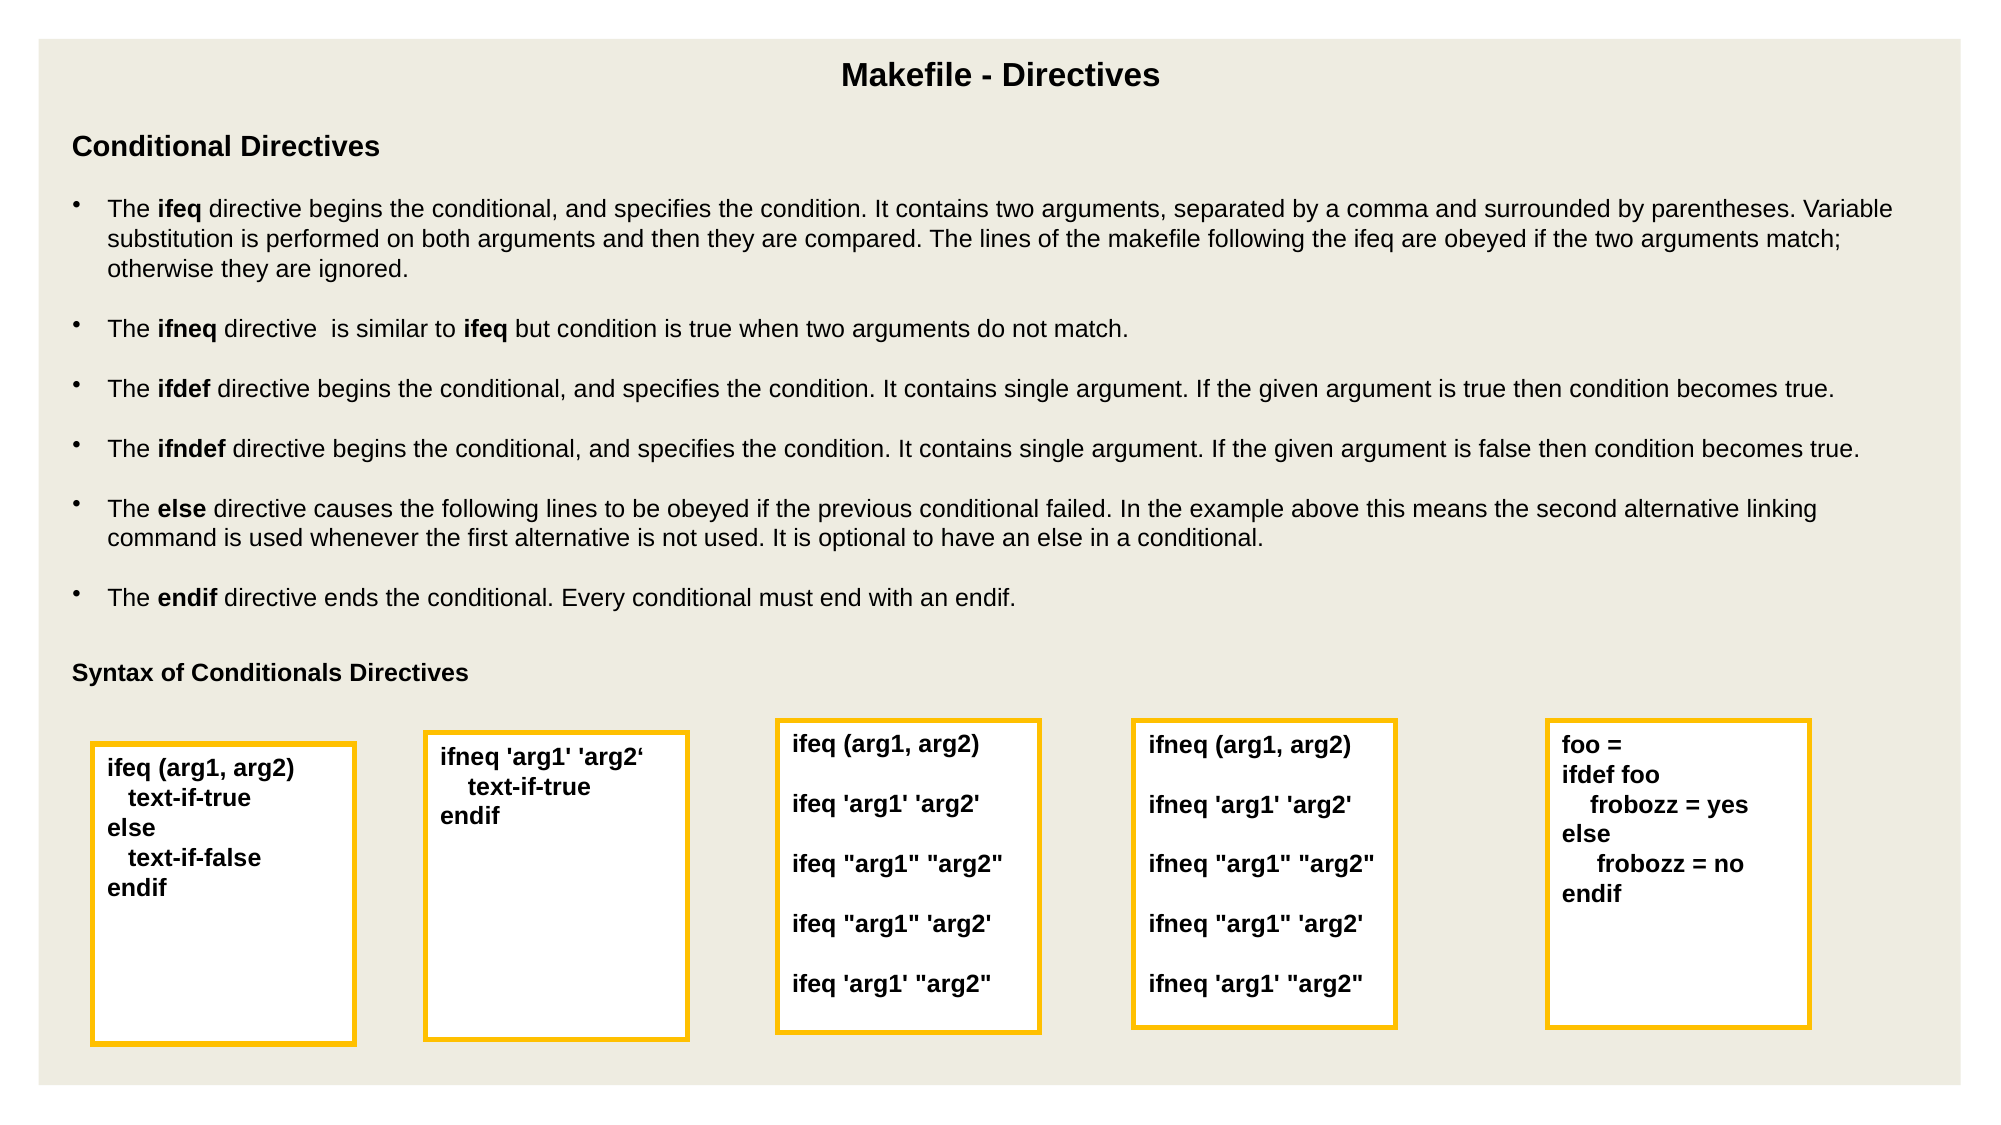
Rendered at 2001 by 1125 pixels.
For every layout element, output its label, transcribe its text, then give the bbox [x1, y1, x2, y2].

text_box foo = ifdef foo frobozz = yes else frobozz = no endif [1547, 720, 1810, 1028]
text_box ifeq (arg1, arg2) ifeq 'arg1' 'arg2' ifeq "arg1" "arg2" ifeq "arg1" 'arg2' ifeq 'arg1' "arg2" [777, 720, 1040, 1033]
text_box ifneq 'arg1' 'arg2‘ text-if-true endif [425, 732, 688, 1040]
text_box Makefile - Directives [39, 39, 1963, 106]
text_box ifneq (arg1, arg2) ifneq 'arg1' 'arg2' ifneq "arg1" "arg2" ifneq "arg1" 'arg2' ifneq 'arg1' "arg2" [1133, 720, 1396, 1028]
text_box Conditional Directives The ifeq directive begins the conditional, and specifies the condition. It contains two arguments, separated by a comma and surrounded by parentheses. Variable substitution is performed on both arguments and then they are compared. The lines of the makefile following the ifeq are obeyed if the two arguments match; otherwise they are ignored. The ifneq directive is similar to ifeq but condition is true when two arguments do not match. The ifdef directive begins the conditional, and specifies the condition. It contains single argument. If the given argument is true then condition becomes true. The ifndef directive begins the conditional, and specifies the condition. It contains single argument. If the given argument is false then condition becomes true. The else directive causes the following lines to be obeyed if the previous conditional failed. In the example above this means the second alternative linking command is used whenever the first alternative is not used. It is optional to have an else in a conditional. The endif directive ends the conditional. Every conditional must end with an endif. Syntax of Conditionals Directives [57, 120, 1944, 1087]
text_box ifeq (arg1, arg2) text-if-true else text-if-false endif [92, 744, 355, 1044]
